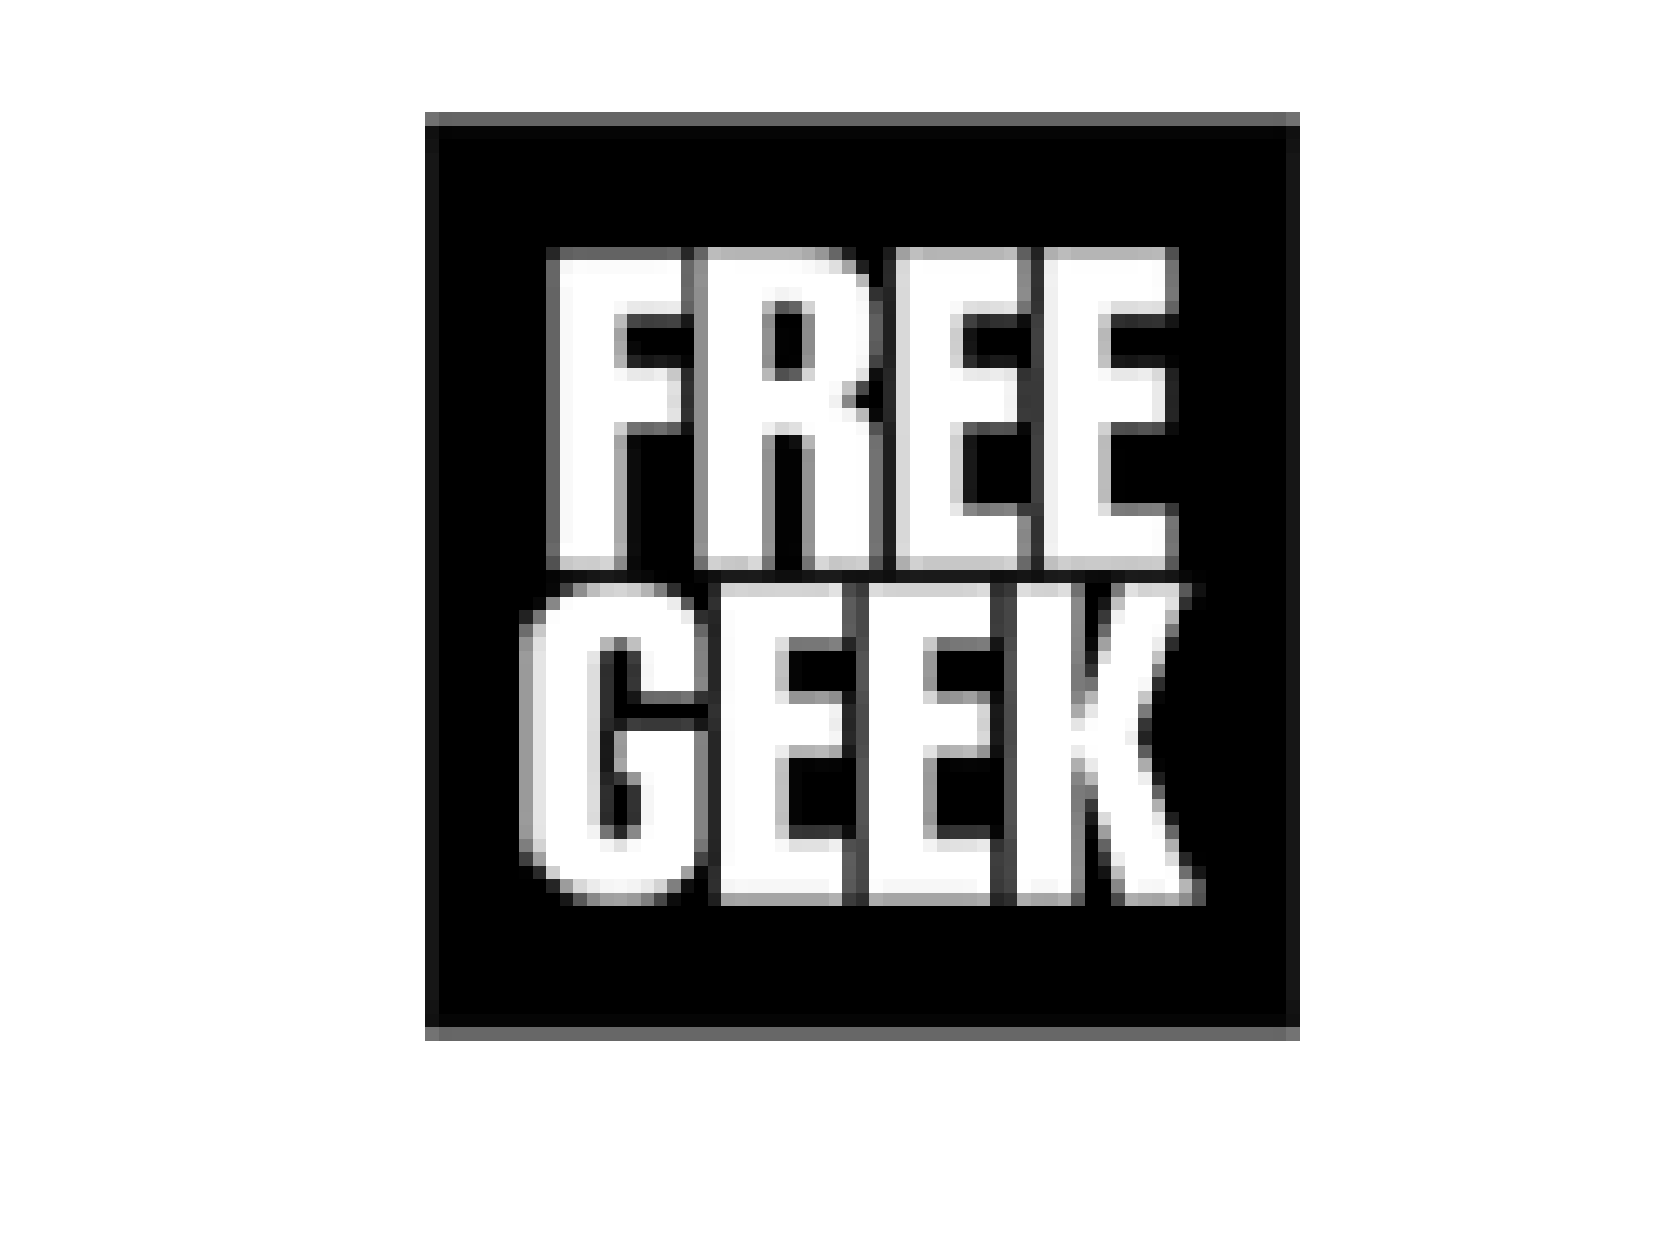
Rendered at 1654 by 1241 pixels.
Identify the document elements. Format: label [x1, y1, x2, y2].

picture [345, 59, 1381, 1096]
